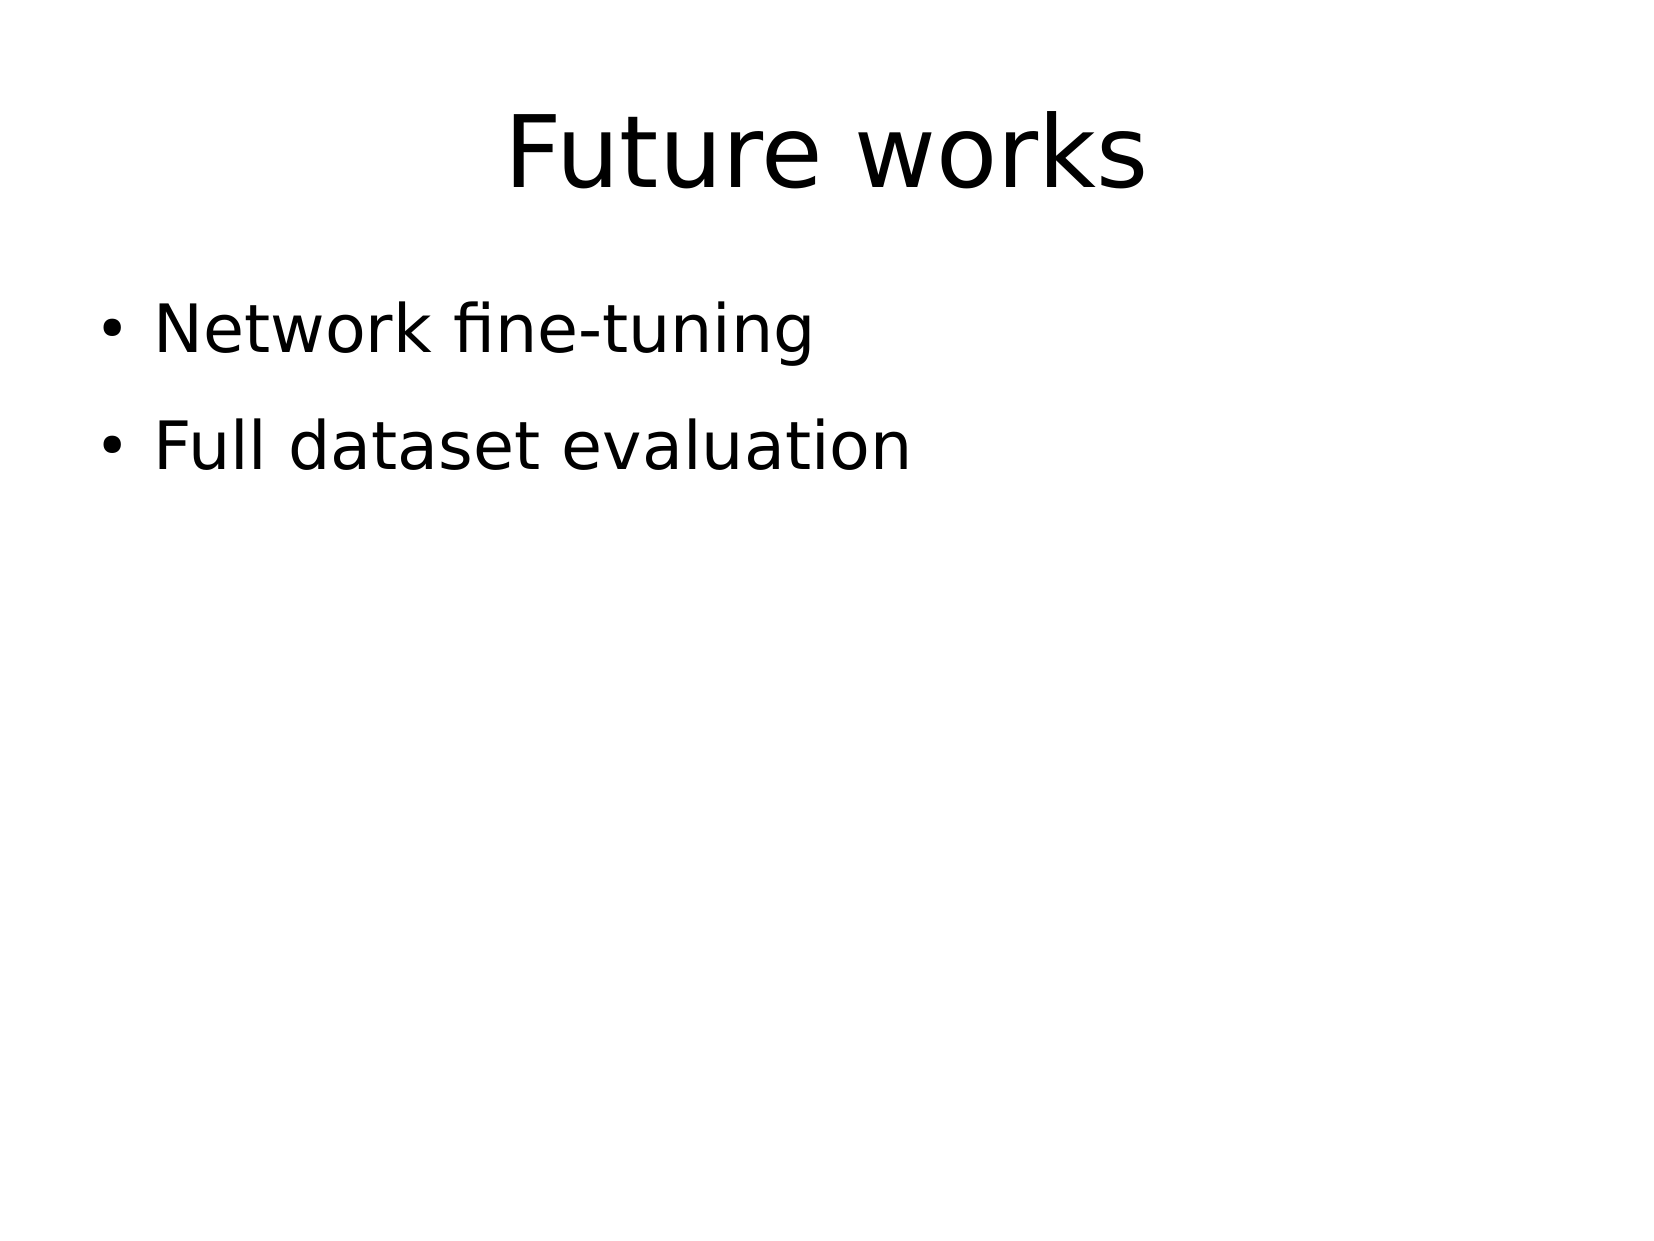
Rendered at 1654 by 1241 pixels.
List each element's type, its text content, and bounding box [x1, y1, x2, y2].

title Future works [82, 49, 1571, 257]
list Network fine-tuning Full dataset evaluation [82, 290, 1571, 1010]
